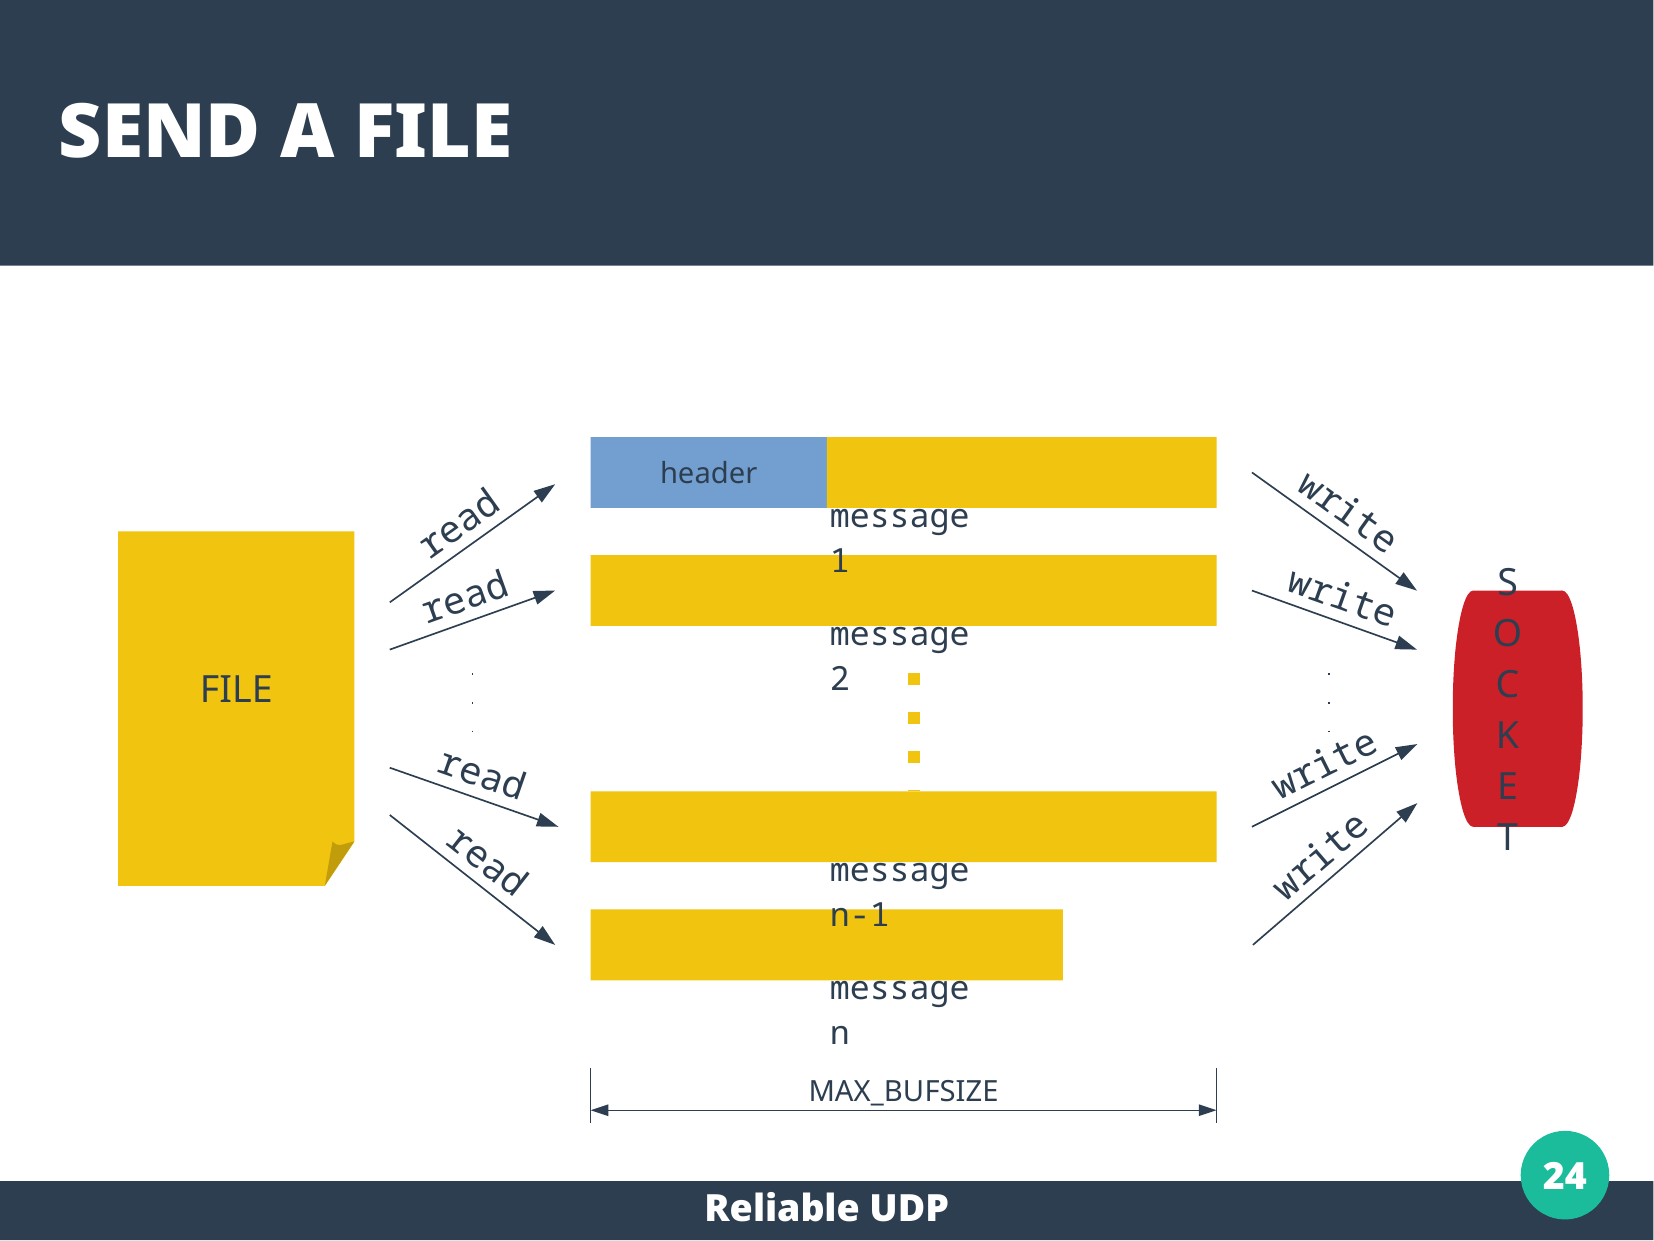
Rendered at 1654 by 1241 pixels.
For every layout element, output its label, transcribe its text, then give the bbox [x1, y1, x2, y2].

text_box [826, 437, 1217, 508]
text_box [590, 909, 1063, 981]
text_box header [590, 437, 826, 508]
text_box message n-1 [814, 838, 1040, 942]
text_box message 2 [814, 602, 1004, 662]
text_box FILE [118, 531, 355, 886]
title SEND A FILE [59, 49, 1595, 207]
text_box S O C K E T [1452, 590, 1583, 827]
text_box [590, 555, 1217, 626]
text_box message n [814, 956, 1004, 1016]
text_box [590, 791, 1217, 863]
text_box message 1 [814, 484, 1004, 544]
